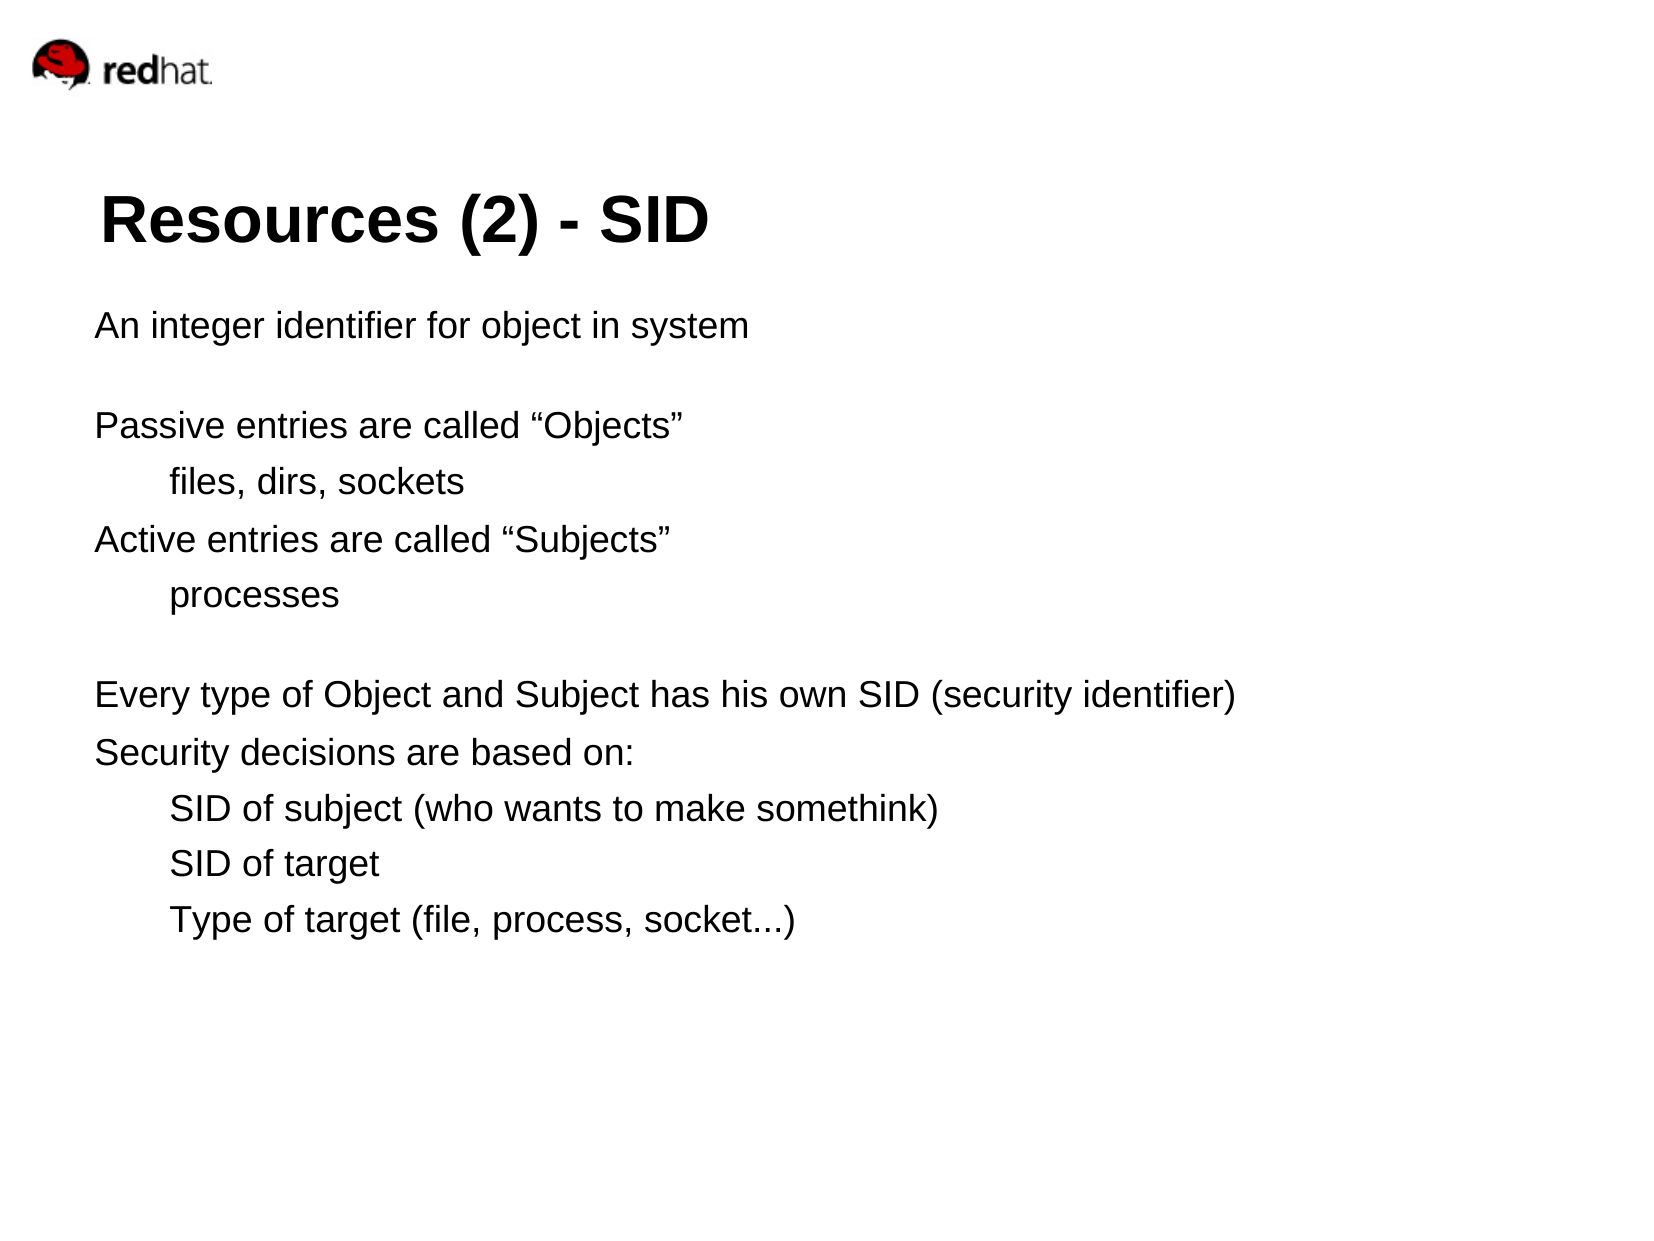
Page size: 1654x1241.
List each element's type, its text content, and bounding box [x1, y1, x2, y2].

list An integer identifier for object in system Passive entries are called “Objects” files, dirs, sockets Active entries are called “Subjects” processes Every type of Object and Subject has his own SID (security identifier) Security decisions are based on: SID of subject (who wants to make somethink) SID of target Type of target (file, process, socket...) [94, 304, 1500, 1174]
title Resources (2) - SID [100, 164, 1506, 275]
picture [31, 37, 212, 98]
